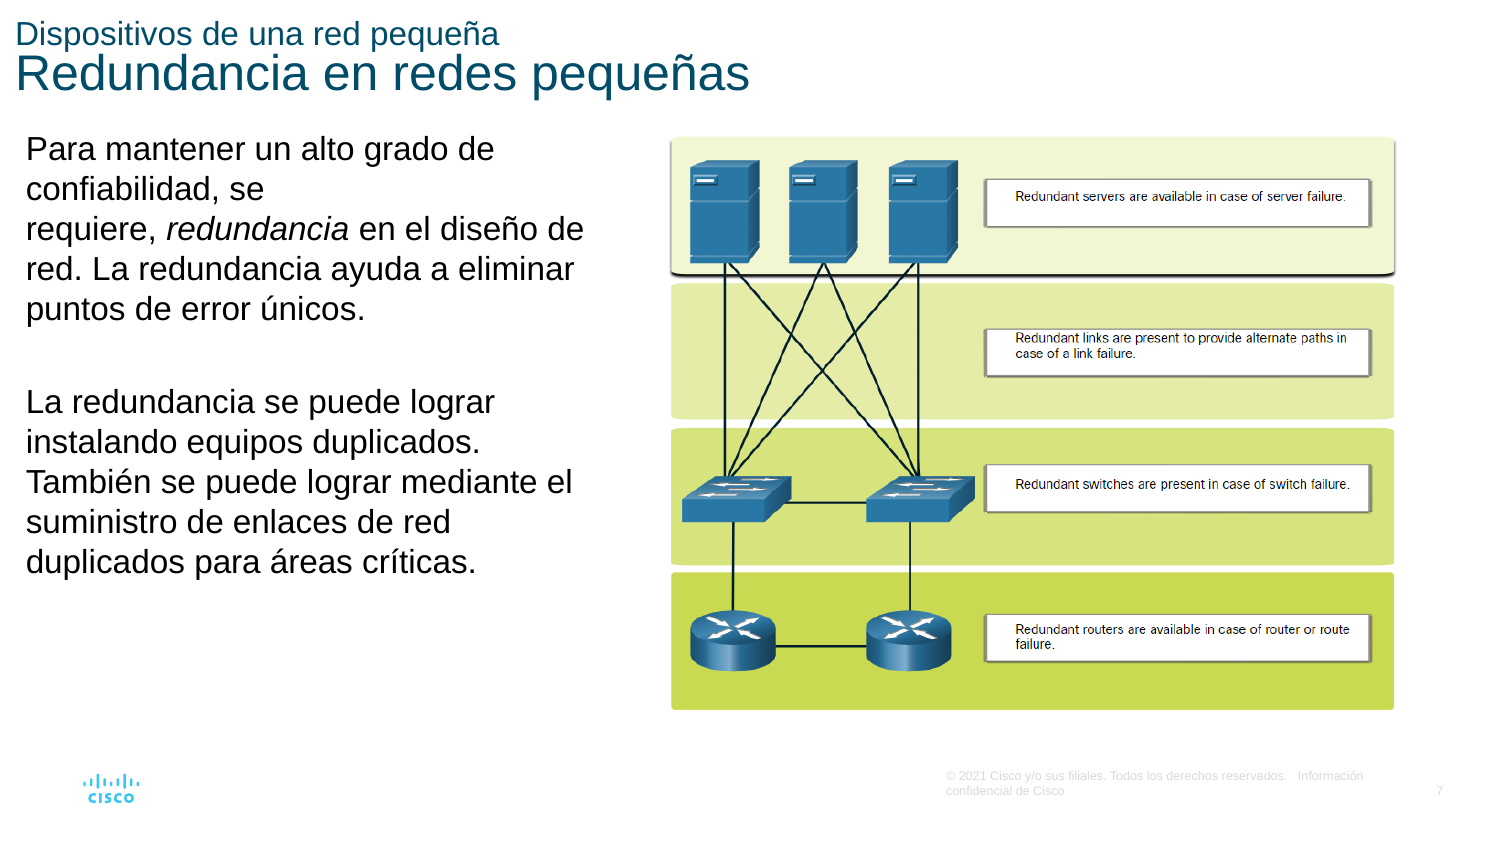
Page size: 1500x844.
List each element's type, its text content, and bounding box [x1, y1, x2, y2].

picture [665, 131, 1398, 713]
list Para mantener un alto grado de confiabilidad, se requiere, redundancia en el diseño de red. La redundancia ayuda a eliminar puntos de error únicos. La redundancia se puede lograr instalando equipos duplicados. También se puede lograr mediante el suministro de enlaces de red duplicados para áreas críticas. [10, 120, 617, 726]
title Dispositivos de una red pequeña Redundancia en redes pequeñas [0, 0, 1369, 121]
